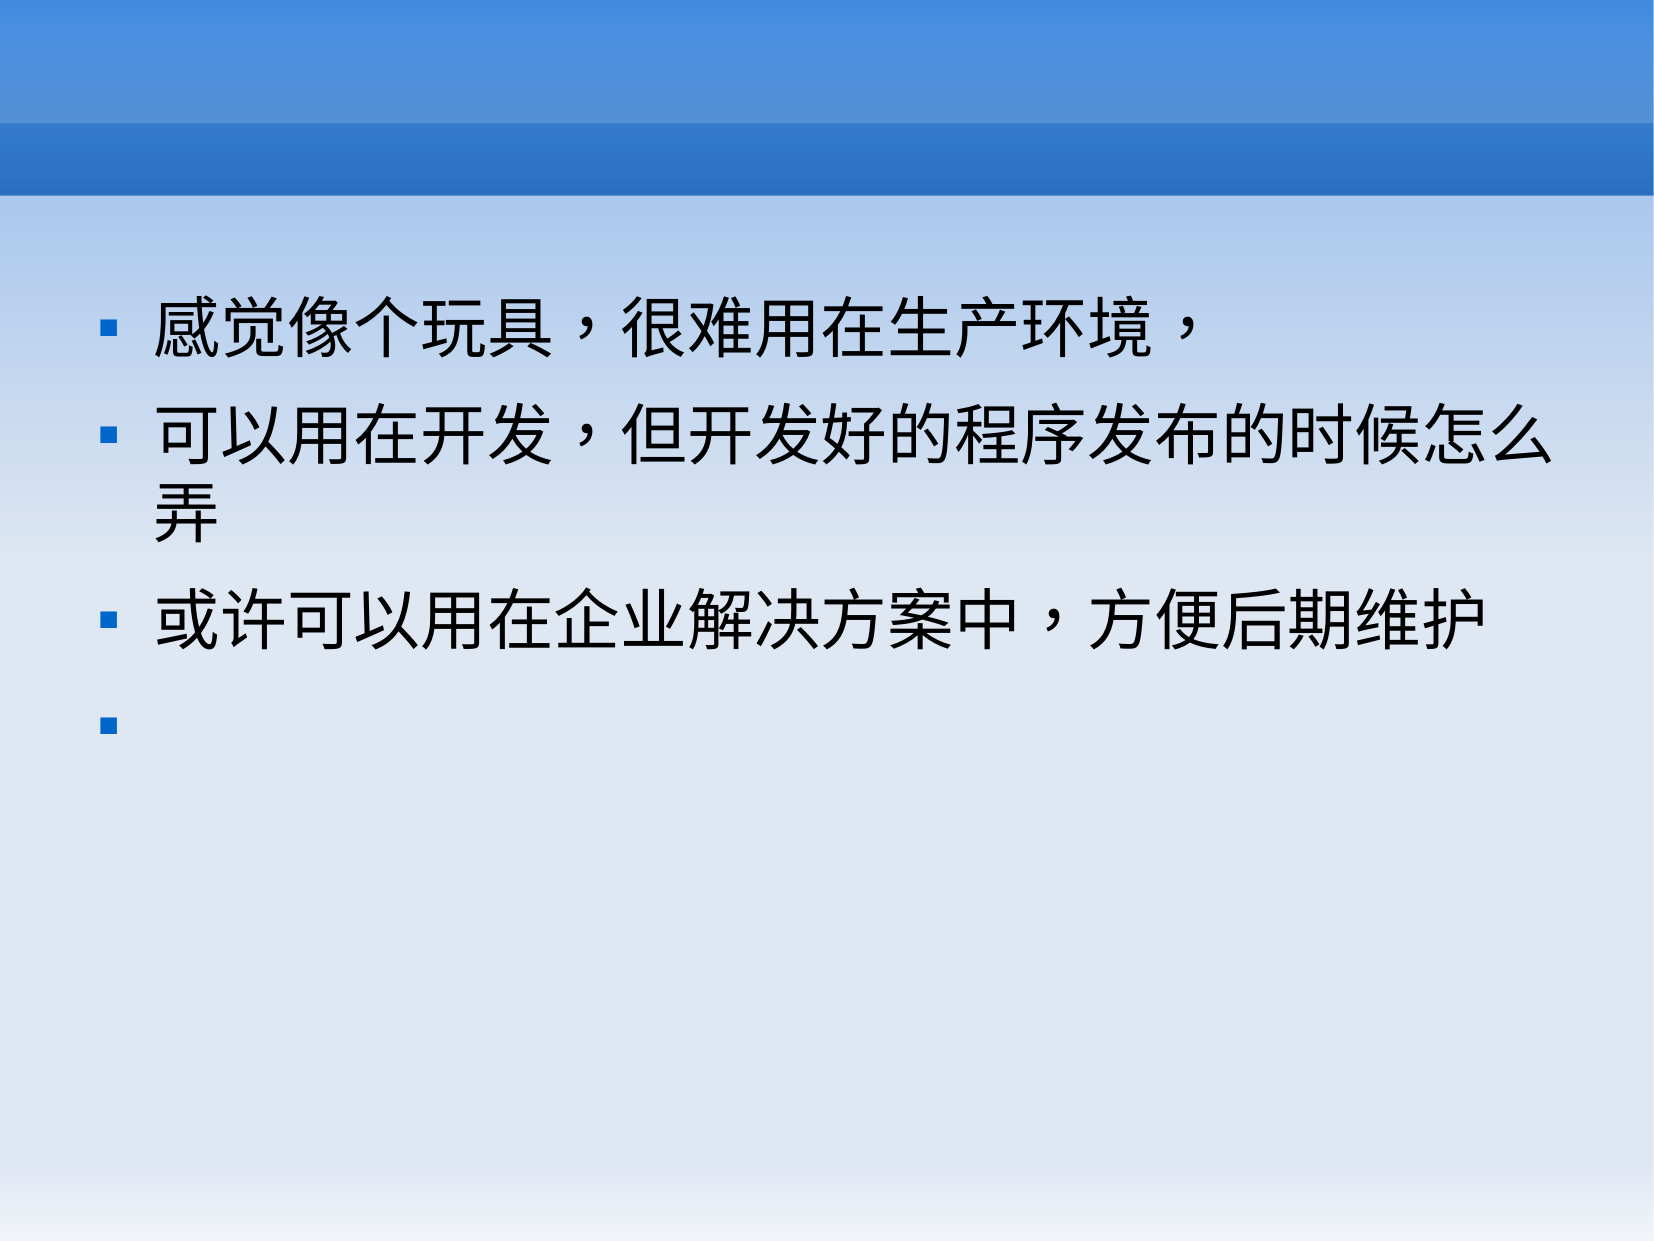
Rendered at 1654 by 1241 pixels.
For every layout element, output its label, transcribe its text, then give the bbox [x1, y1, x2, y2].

picture [0, 0, 1654, 1241]
list 感觉像个玩具，很难用在生产环境， 可以用在开发，但开发好的程序发布的时候怎么弄 或许可以用在企业解决方案中，方便后期维护 [82, 290, 1571, 1094]
